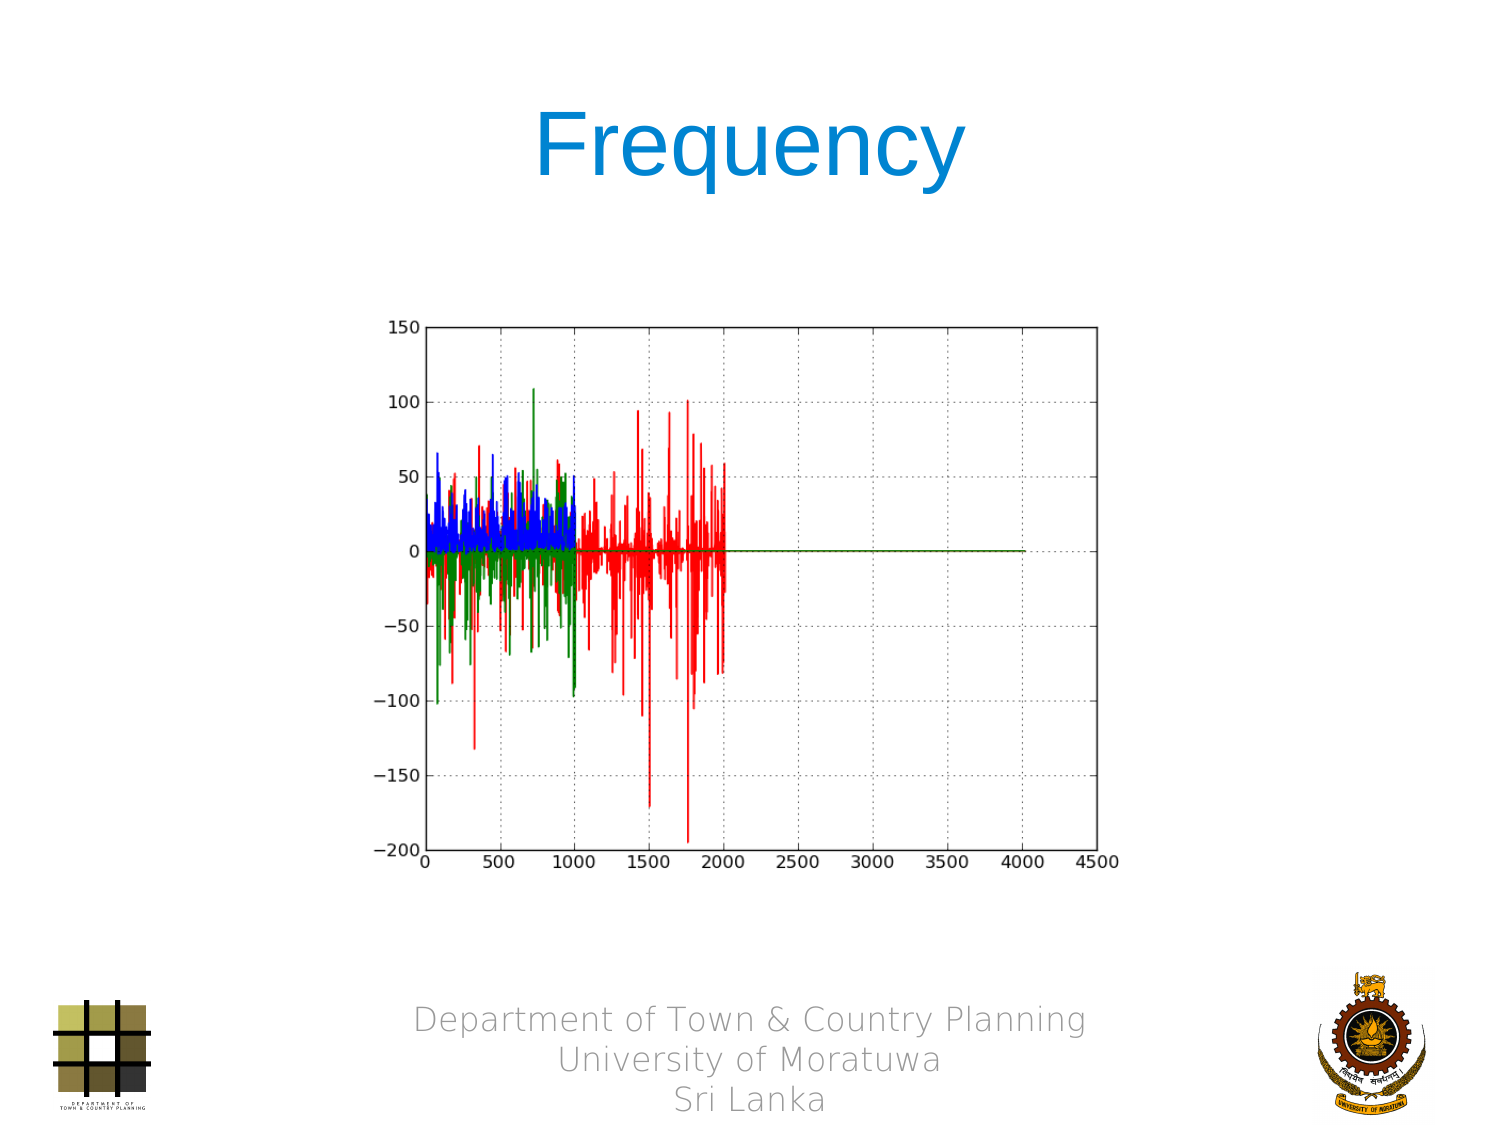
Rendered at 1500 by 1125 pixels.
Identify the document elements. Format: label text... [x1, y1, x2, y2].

picture [53, 1000, 151, 1110]
picture [1312, 966, 1435, 1125]
picture [317, 262, 1183, 915]
title Frequency [75, 45, 1426, 233]
